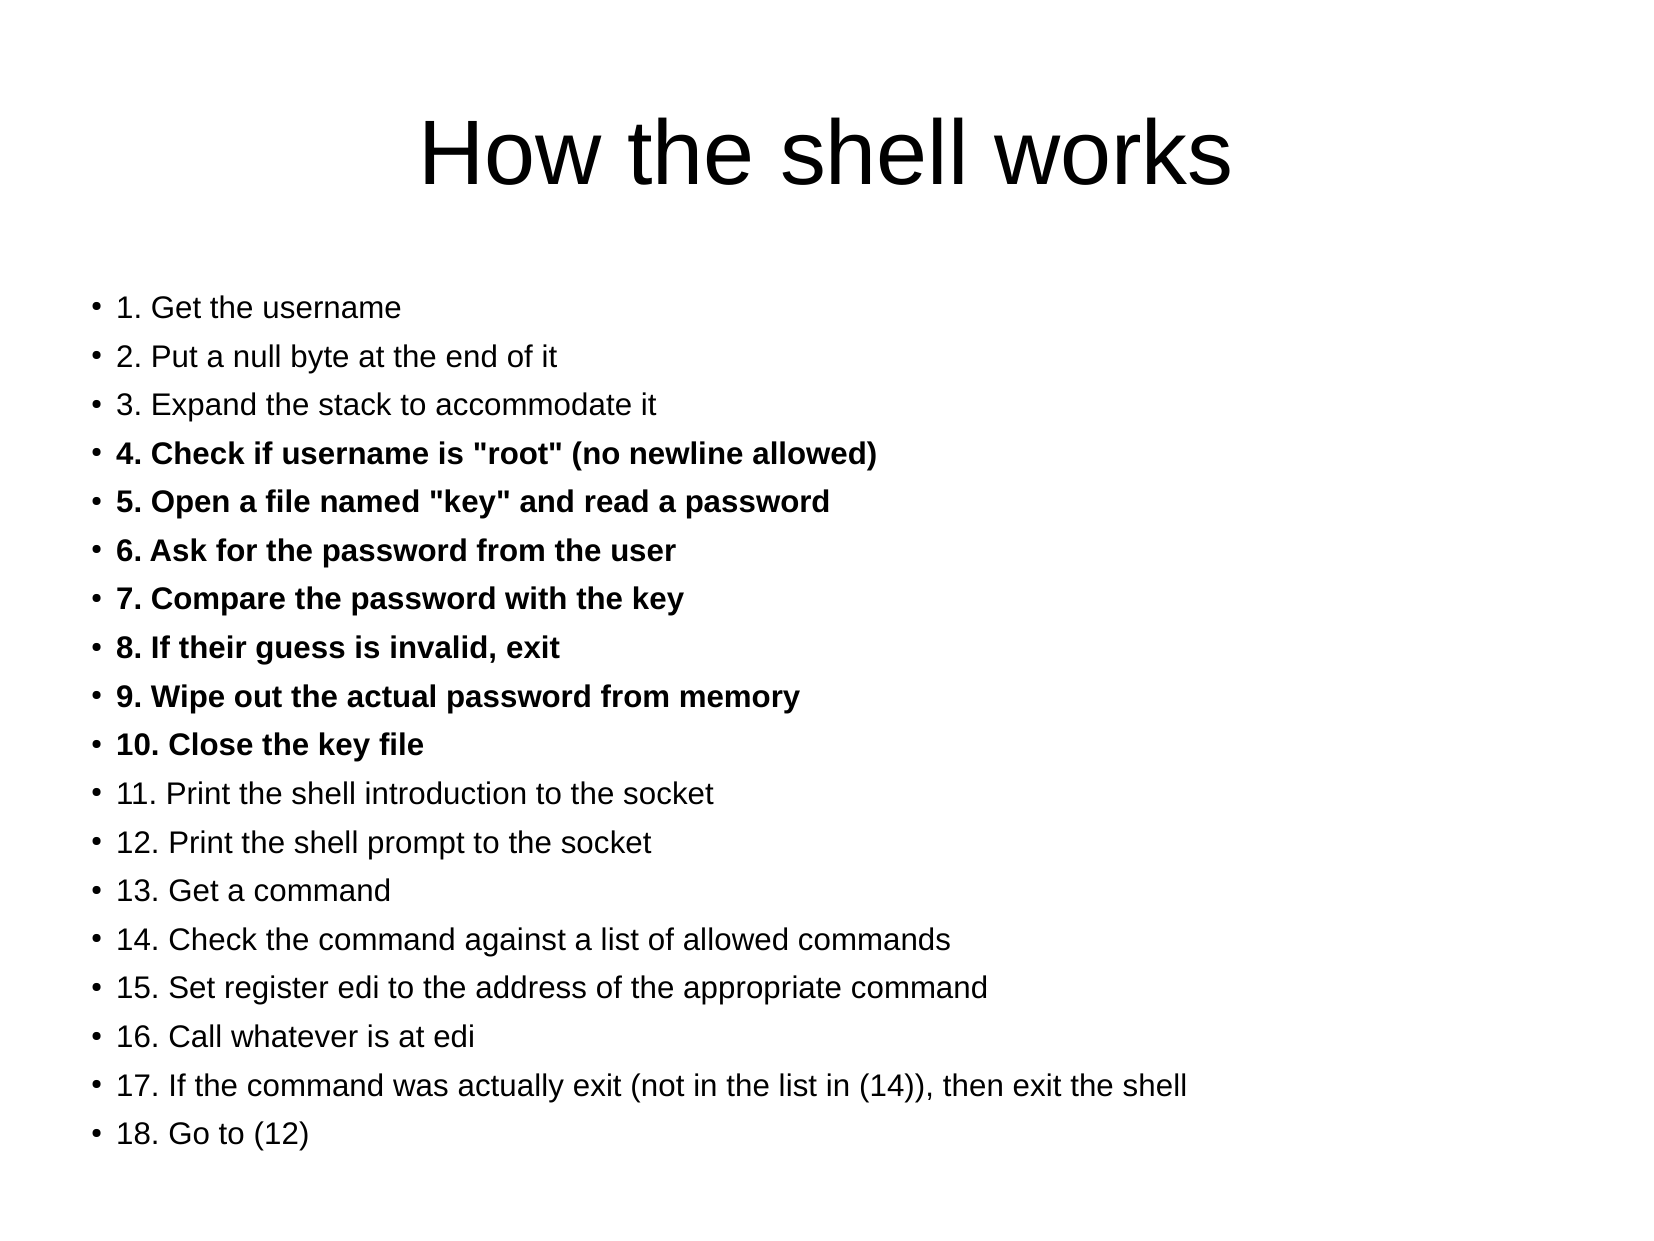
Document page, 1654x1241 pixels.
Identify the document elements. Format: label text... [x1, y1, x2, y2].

title How the shell works [82, 49, 1571, 257]
list 1. Get the username 2. Put a null byte at the end of it 3. Expand the stack to accommodate it 4. Check if username is "root" (no newline allowed) 5. Open a file named "key" and read a password 6. Ask for the password from the user 7. Compare the password with the key 8. If their guess is invalid, exit 9. Wipe out the actual password from memory 10. Close the key file 11. Print the shell introduction to the socket 12. Print the shell prompt to the socket 13. Get a command 14. Check the command against a list of allowed commands 15. Set register edi to the address of the appropriate command 16. Call whatever is at edi 17. If the command was actually exit (not in the list in (14)), then exit the shell 18. Go to (12) [82, 290, 1571, 1171]
